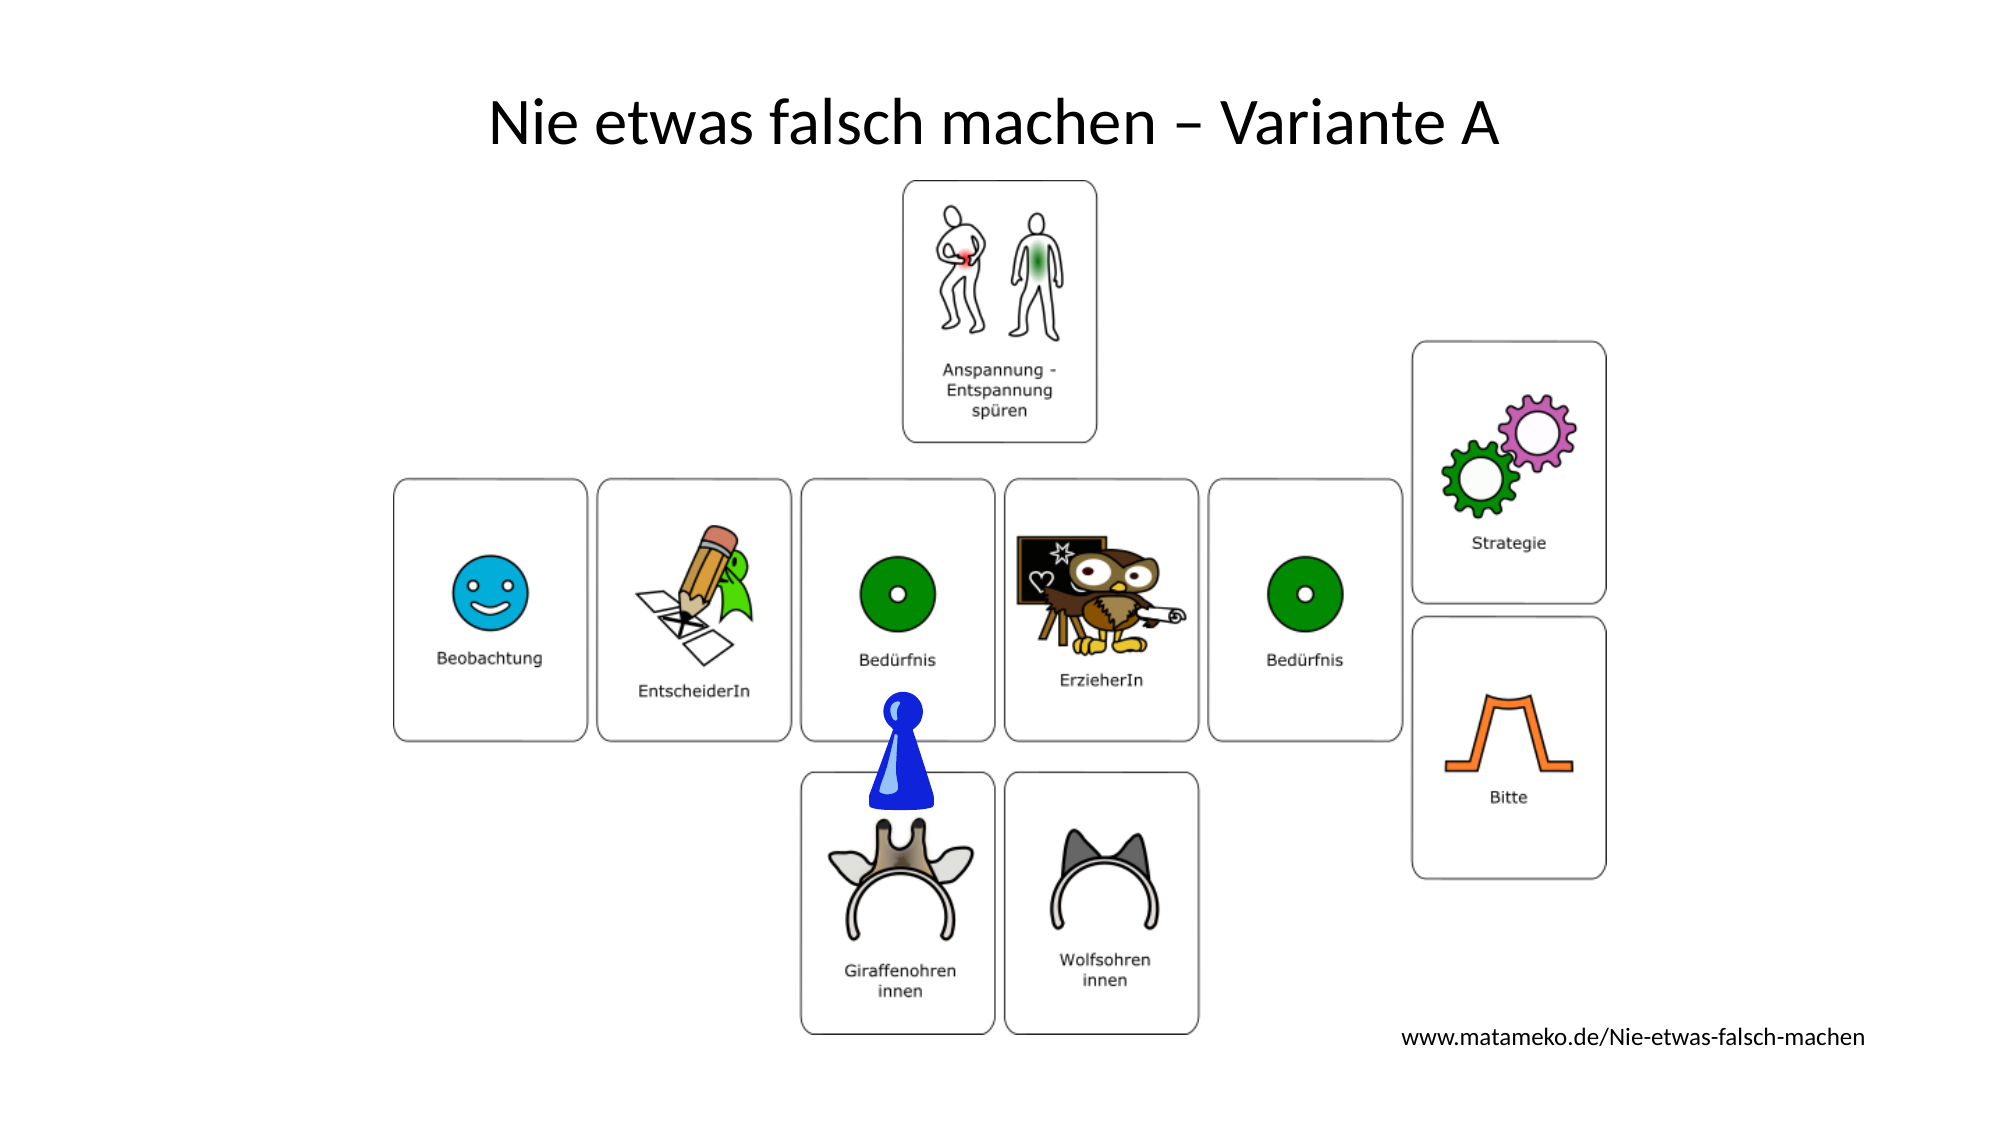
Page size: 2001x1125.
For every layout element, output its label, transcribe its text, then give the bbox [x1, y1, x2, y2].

text_box [869, 691, 934, 811]
text_box Nie etwas falsch machen – Variante A [473, 70, 1527, 167]
text_box www.matameko.de/Nie-etwas-falsch-machen [1386, 1013, 1882, 1058]
picture [393, 180, 1607, 1035]
